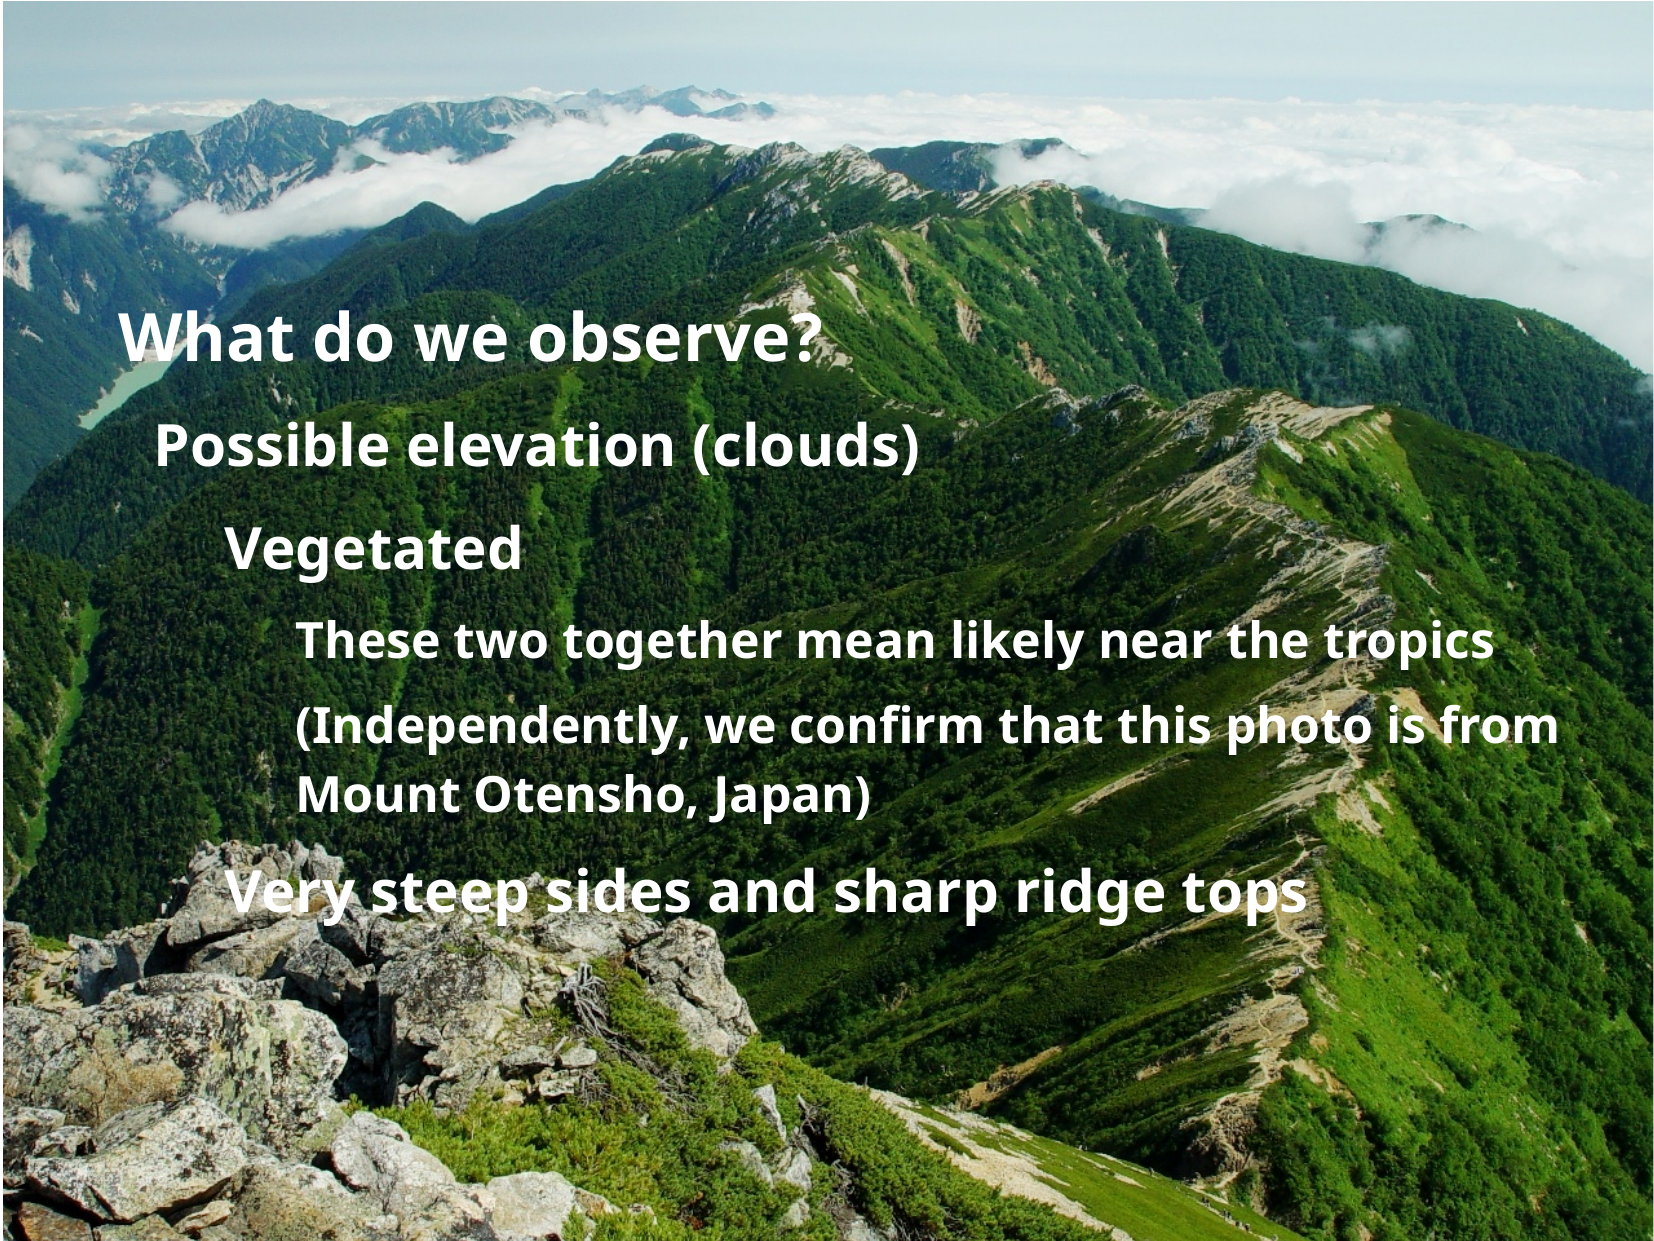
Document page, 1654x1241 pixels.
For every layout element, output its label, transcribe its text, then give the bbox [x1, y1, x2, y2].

picture [3, 1, 1654, 1241]
list What do we observe? Possible elevation (clouds) Vegetated These two together mean likely near the tropics (Independently, we confirm that this photo is from Mount Otensho, Japan) Very steep sides and sharp ridge tops [82, 290, 1571, 1010]
